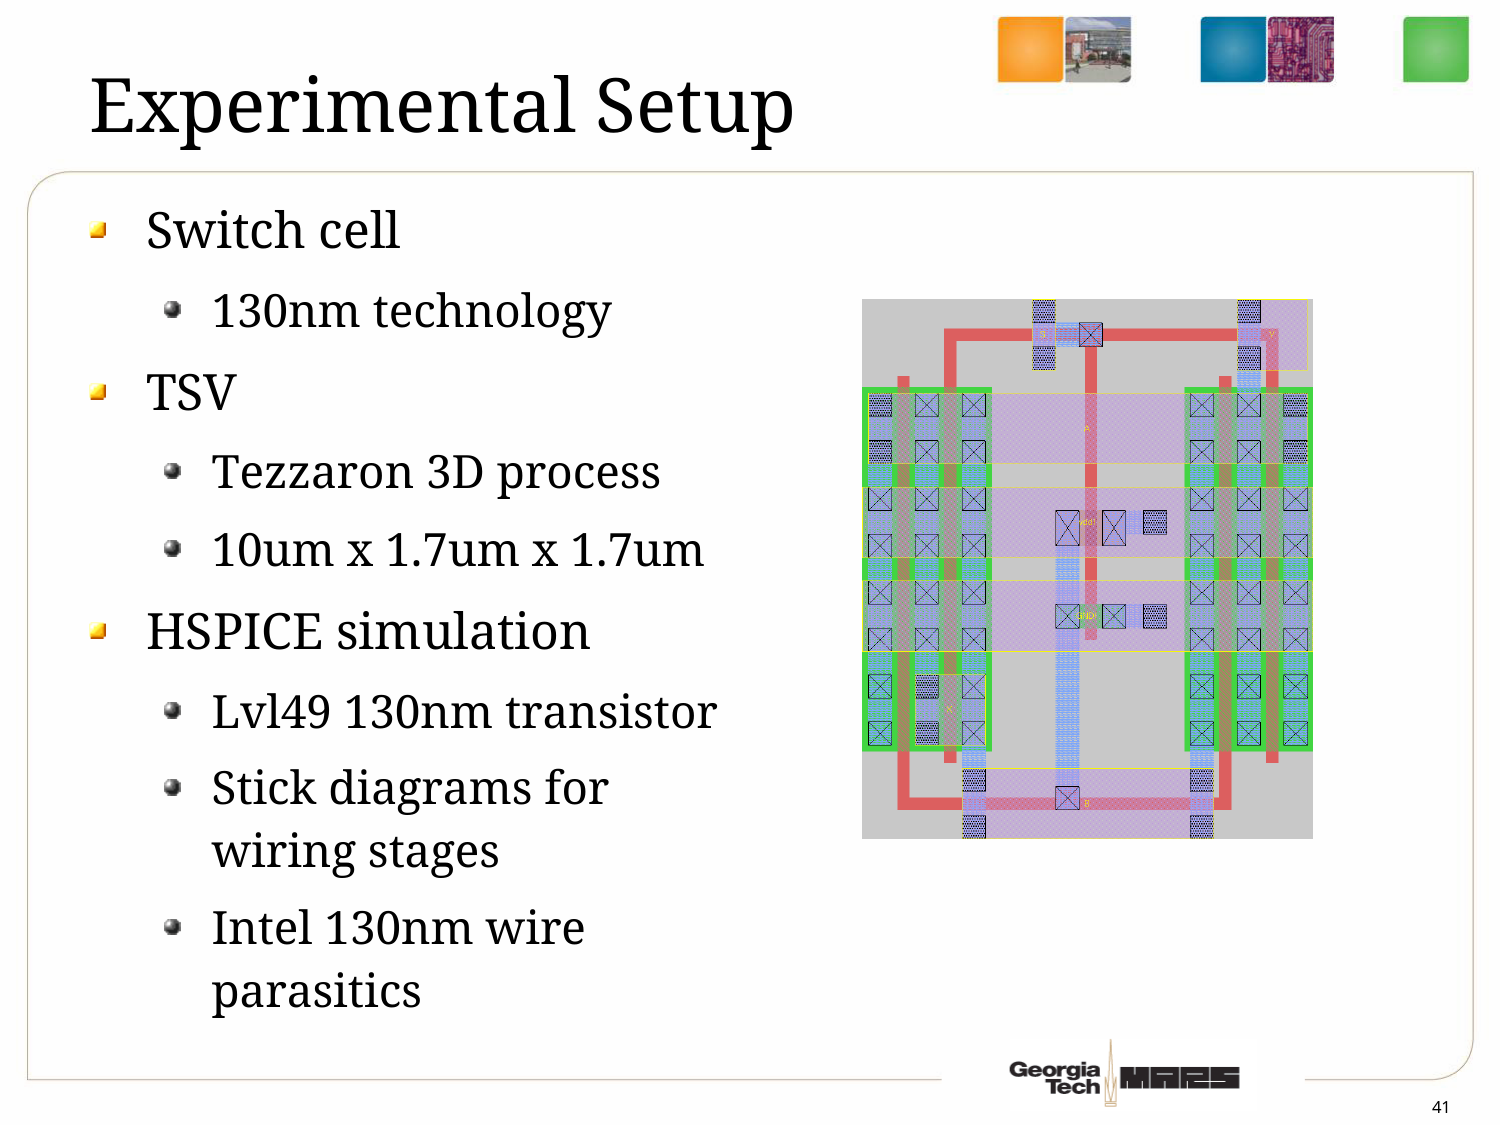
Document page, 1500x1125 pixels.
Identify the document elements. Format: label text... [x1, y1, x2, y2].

title Experimental Setup [75, 0, 976, 163]
picture [0, 0, 1500, 1125]
list Switch cell 130nm technology TSV Tezzaron 3D process 10um x 1.7um x 1.7um HSPICE simulation Lvl49 130nm transistor Stick diagrams for wiring stages Intel 130nm wire parasitics [75, 187, 744, 1051]
